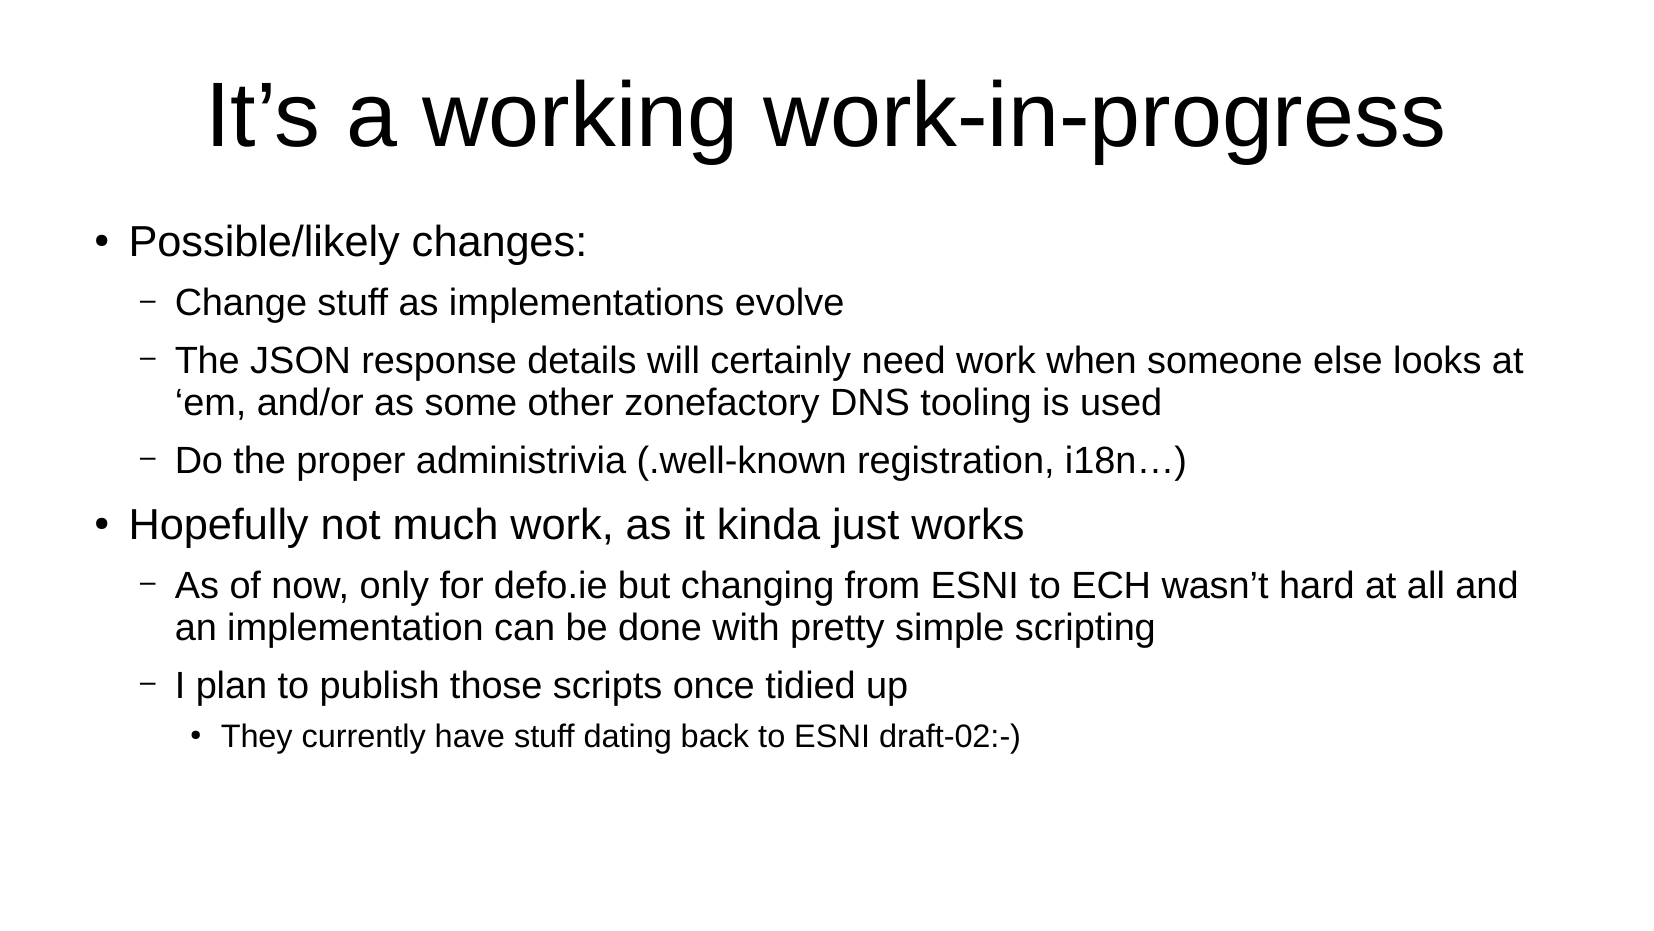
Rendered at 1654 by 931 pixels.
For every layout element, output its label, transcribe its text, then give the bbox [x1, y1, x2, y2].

list Possible/likely changes: Change stuff as implementations evolve The JSON response details will certainly need work when someone else looks at ‘em, and/or as some other zonefactory DNS tooling is used Do the proper administrivia (.well-known registration, i18n…) Hopefully not much work, as it kinda just works As of now, only for defo.ie but changing from ESNI to ECH wasn’t hard at all and an implementation can be done with pretty simple scripting I plan to publish those scripts once tidied up They currently have stuff dating back to ESNI draft-02:-) [82, 217, 1571, 758]
title It’s a working work-in-progress [82, 37, 1571, 193]
